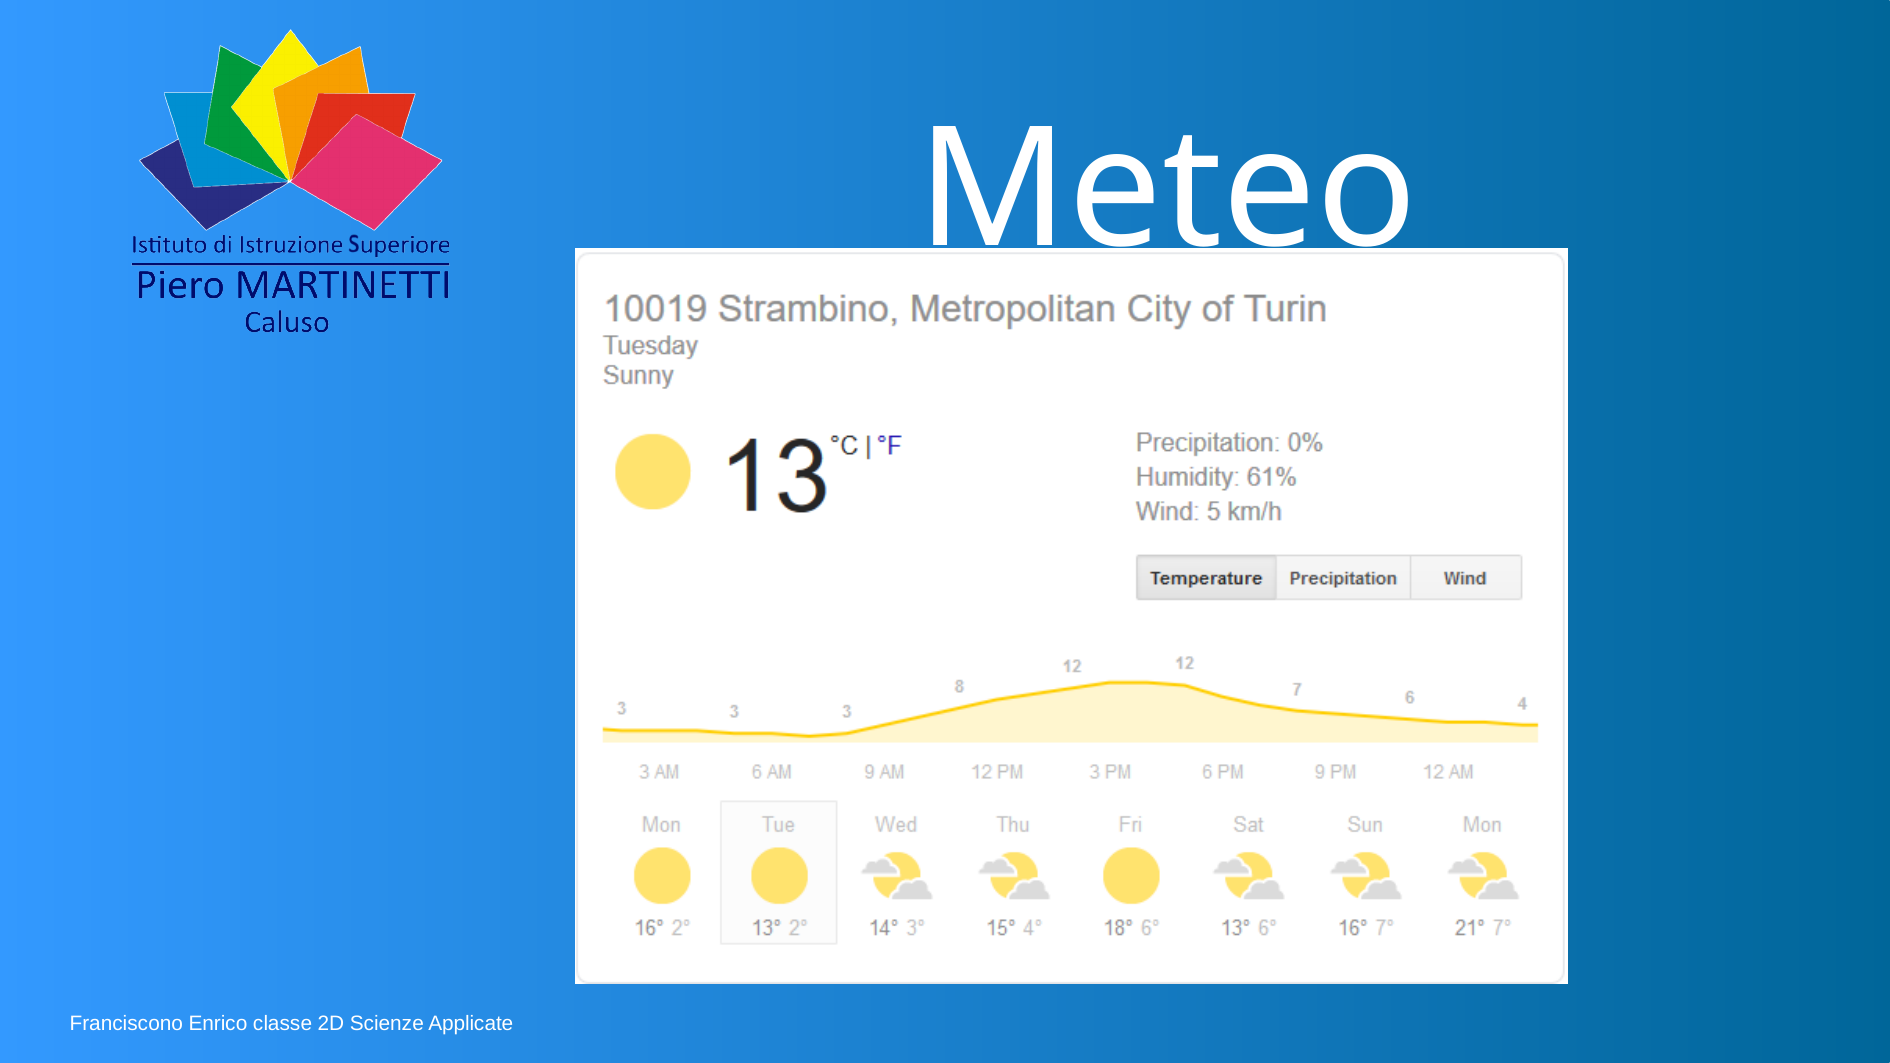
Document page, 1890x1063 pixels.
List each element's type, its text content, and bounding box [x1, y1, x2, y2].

text_box Meteo [591, 59, 1760, 268]
text_box Franciscono Enrico classe 2D Scienze Applicate [54, 1004, 628, 1063]
picture [0, 23, 1568, 984]
